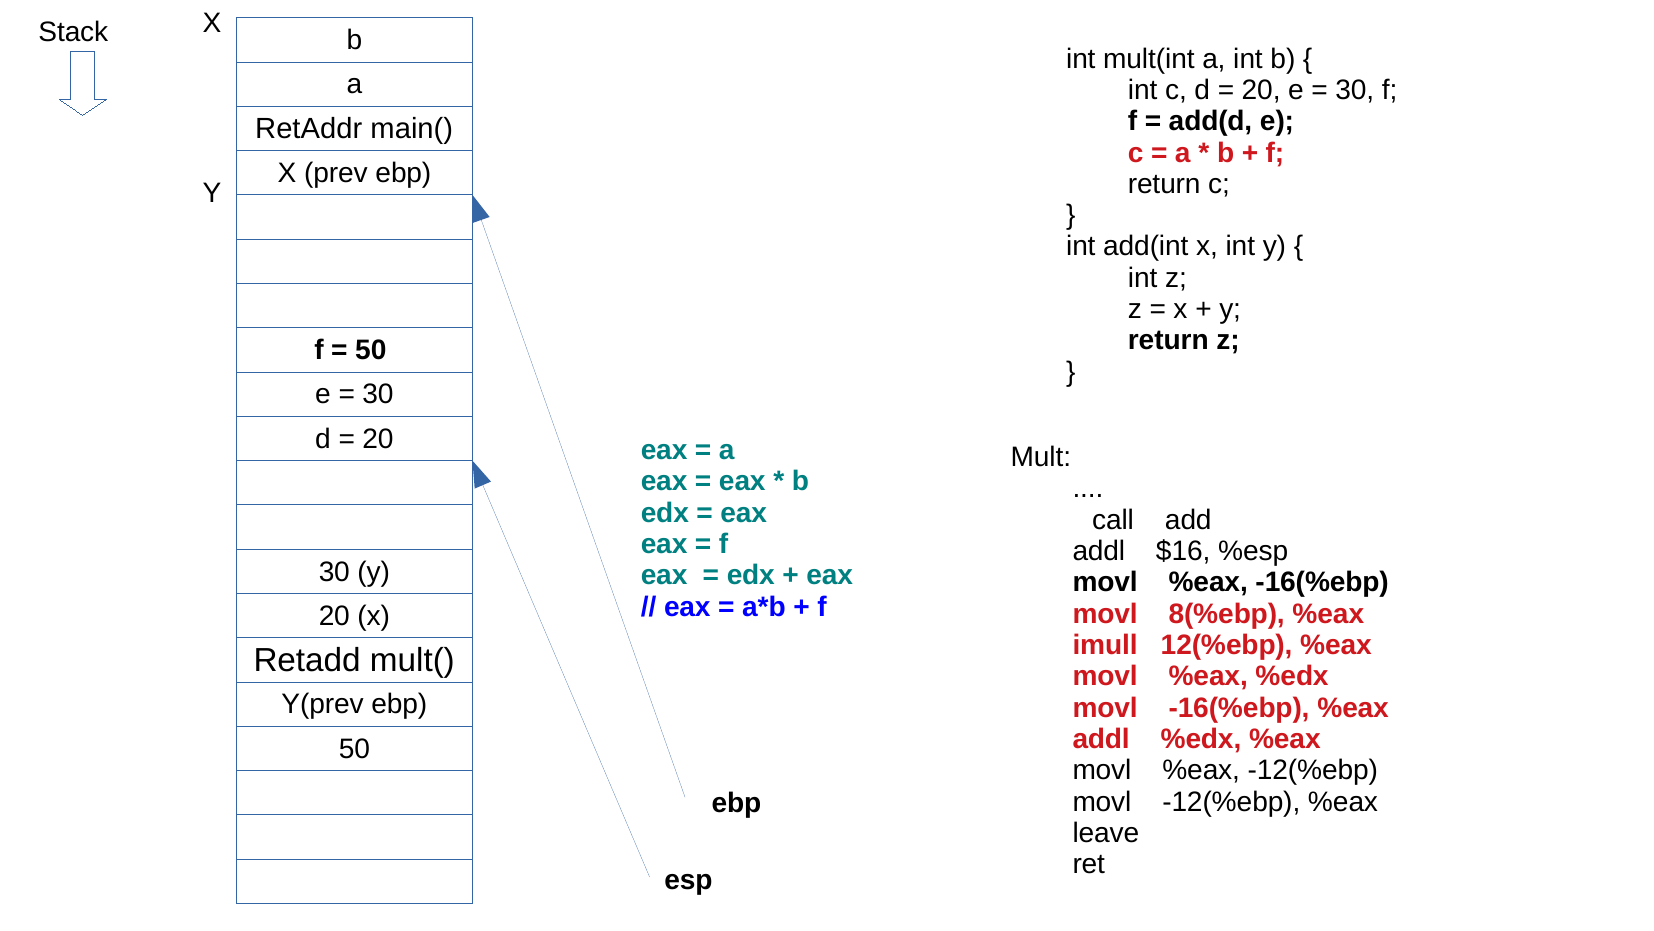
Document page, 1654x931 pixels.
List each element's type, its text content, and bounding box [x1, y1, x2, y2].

text_box Stack [23, 8, 154, 55]
text_box Y [129, 169, 237, 217]
text_box int mult(int a, int b) { int c, d = 20, e = 30, f; f = add(d, e); c = a * b + f; return c; } int add(int x, int y) { int z; z = x + y; return z; } [1051, 35, 1529, 395]
text_box 50 [236, 726, 473, 770]
text_box 30 (y) [236, 549, 473, 593]
text_box esp [649, 856, 780, 903]
text_box b [236, 17, 473, 62]
text_box Y(prev ebp) [236, 682, 473, 726]
text_box X (prev ebp) [236, 150, 473, 194]
text_box ebp [696, 779, 827, 826]
text_box e = 30 [236, 373, 473, 416]
text_box eax = a eax = eax * b edx = eax eax = f eax = edx + eax // eax = a*b + f [625, 426, 1123, 661]
text_box f = 50 [236, 327, 473, 373]
text_box X [129, 0, 237, 47]
text_box 20 (x) [236, 593, 473, 637]
text_box d = 20 [236, 416, 473, 461]
text_box a [236, 62, 473, 106]
text_box Retadd mult() [236, 637, 473, 682]
text_box RetAddr main() [236, 106, 473, 150]
text_box Mult: .... call add addl $16, %esp movl %eax, -16(%ebp) movl 8(%ebp), %eax imull 12(%ebp), %eax movl %eax, %edx movl -16(%ebp), %eax addl %edx, %eax movl %eax, -12(%ebp) movl -12(%ebp), %eax leave ret [995, 434, 1571, 919]
